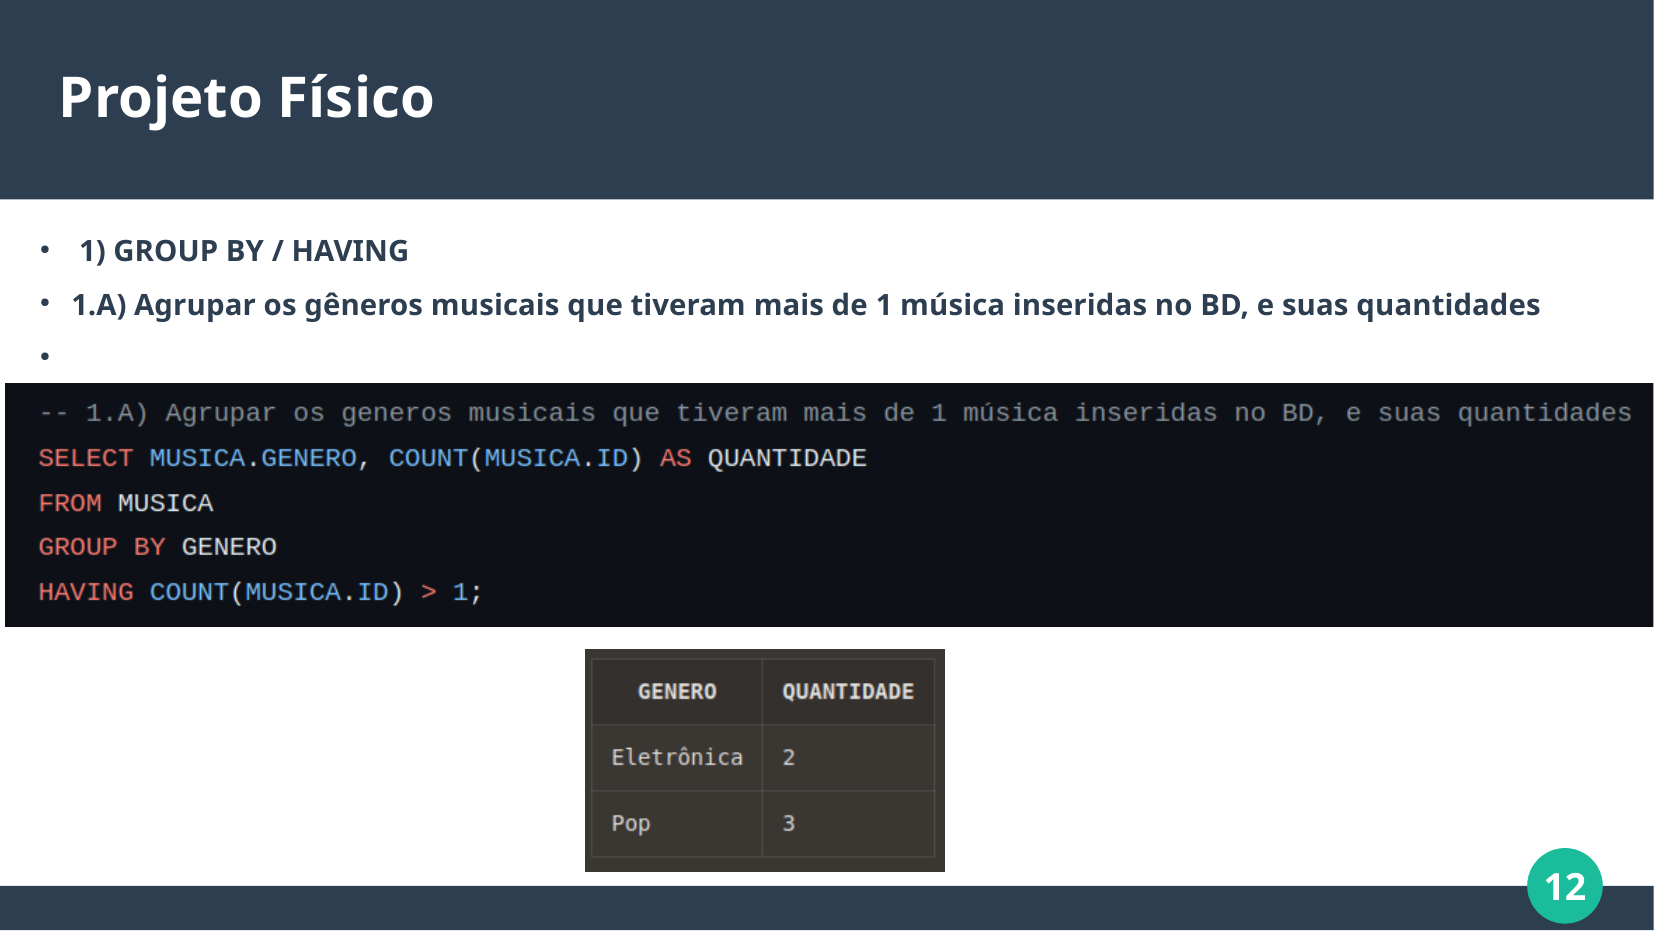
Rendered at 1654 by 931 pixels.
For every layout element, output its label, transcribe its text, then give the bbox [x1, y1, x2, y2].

picture [585, 649, 945, 872]
list 1) GROUP BY / HAVING 1.A) Agrupar os gêneros musicais que tiveram mais de 1 música inseridas no BD, e suas quantidades [29, 177, 1625, 355]
title Projeto Físico [59, 37, 1595, 156]
picture [5, 383, 1654, 627]
